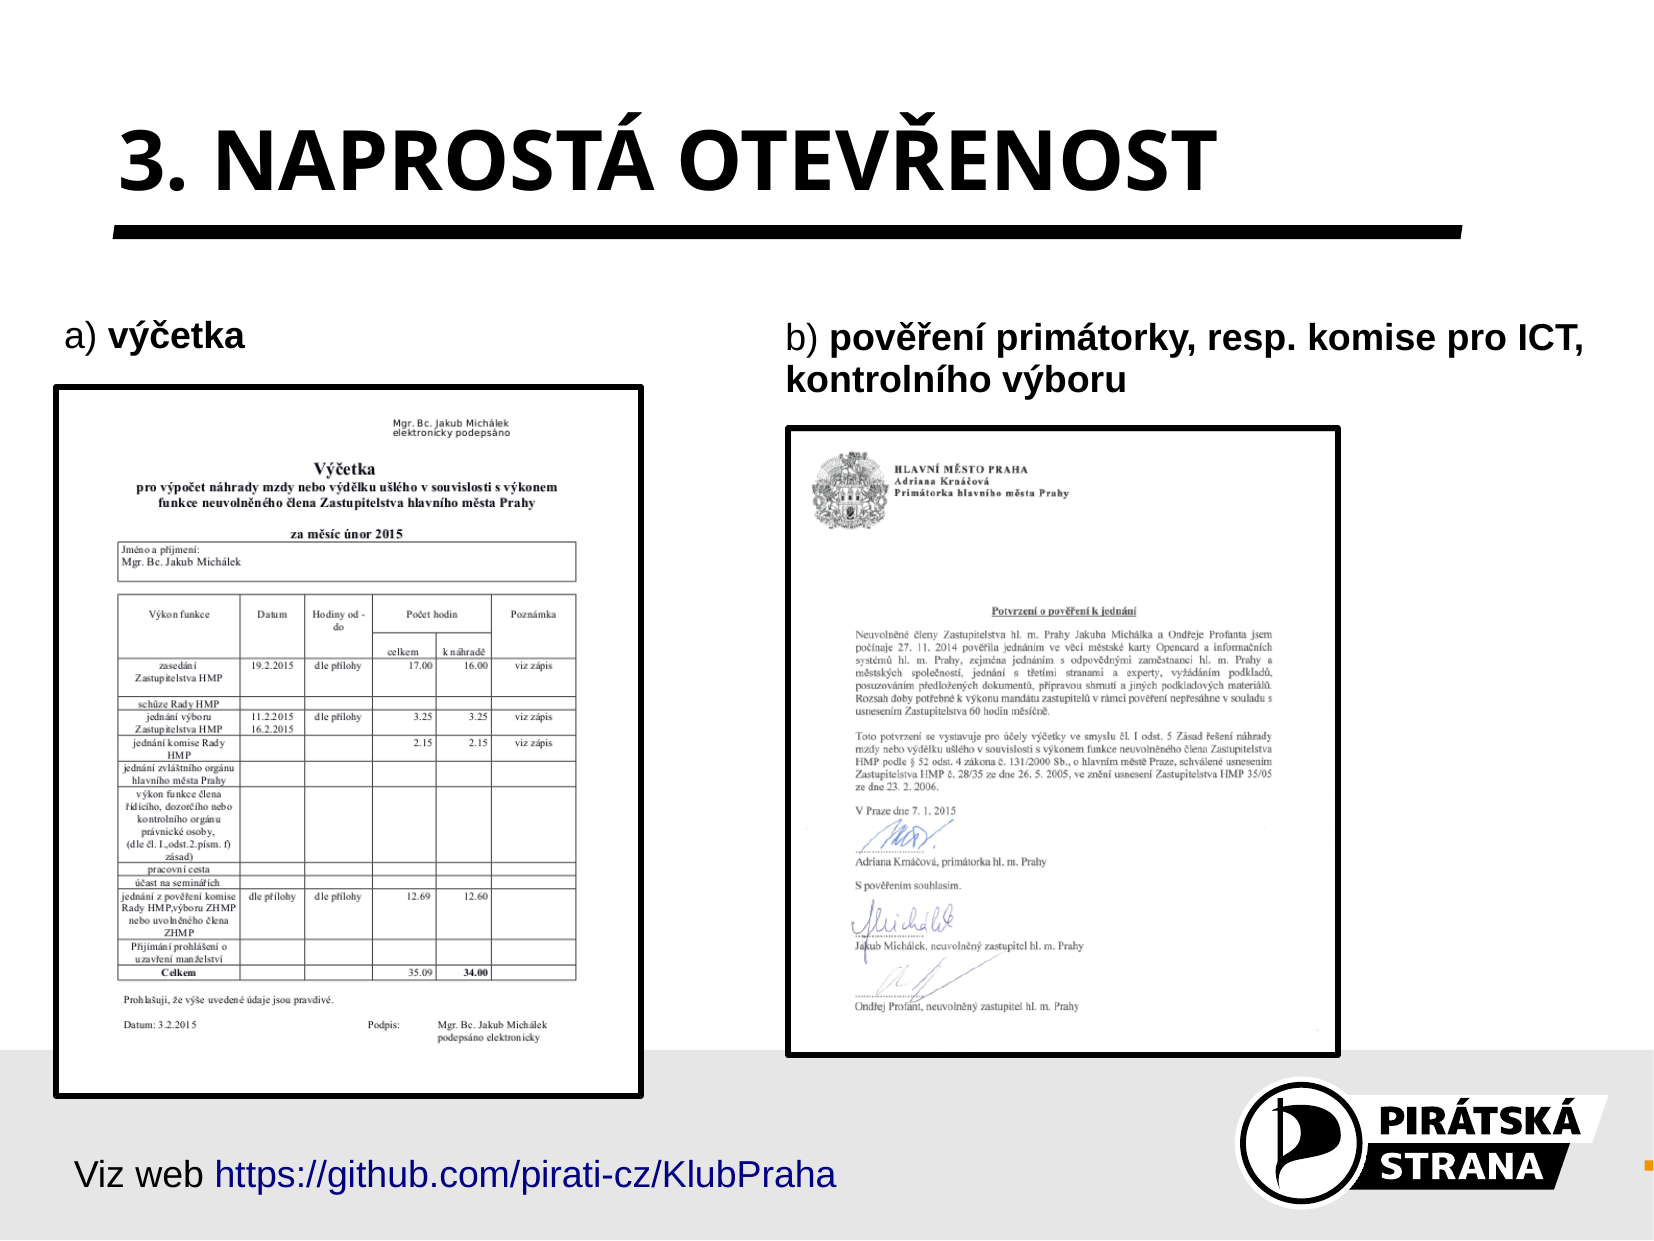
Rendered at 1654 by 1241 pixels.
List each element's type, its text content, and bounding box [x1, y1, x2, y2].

text_box b) pověření primátorky, resp. komise pro ICT, kontrolního výboru [770, 309, 1611, 409]
picture [59, 389, 638, 1093]
title 3. NAPROSTÁ OTEVŘENOST [118, 8, 1576, 216]
picture [791, 431, 1335, 1053]
text_box a) výčetka [49, 307, 260, 364]
text_box Viz web https://github.com/pirati-cz/KlubPraha [59, 1145, 1217, 1203]
